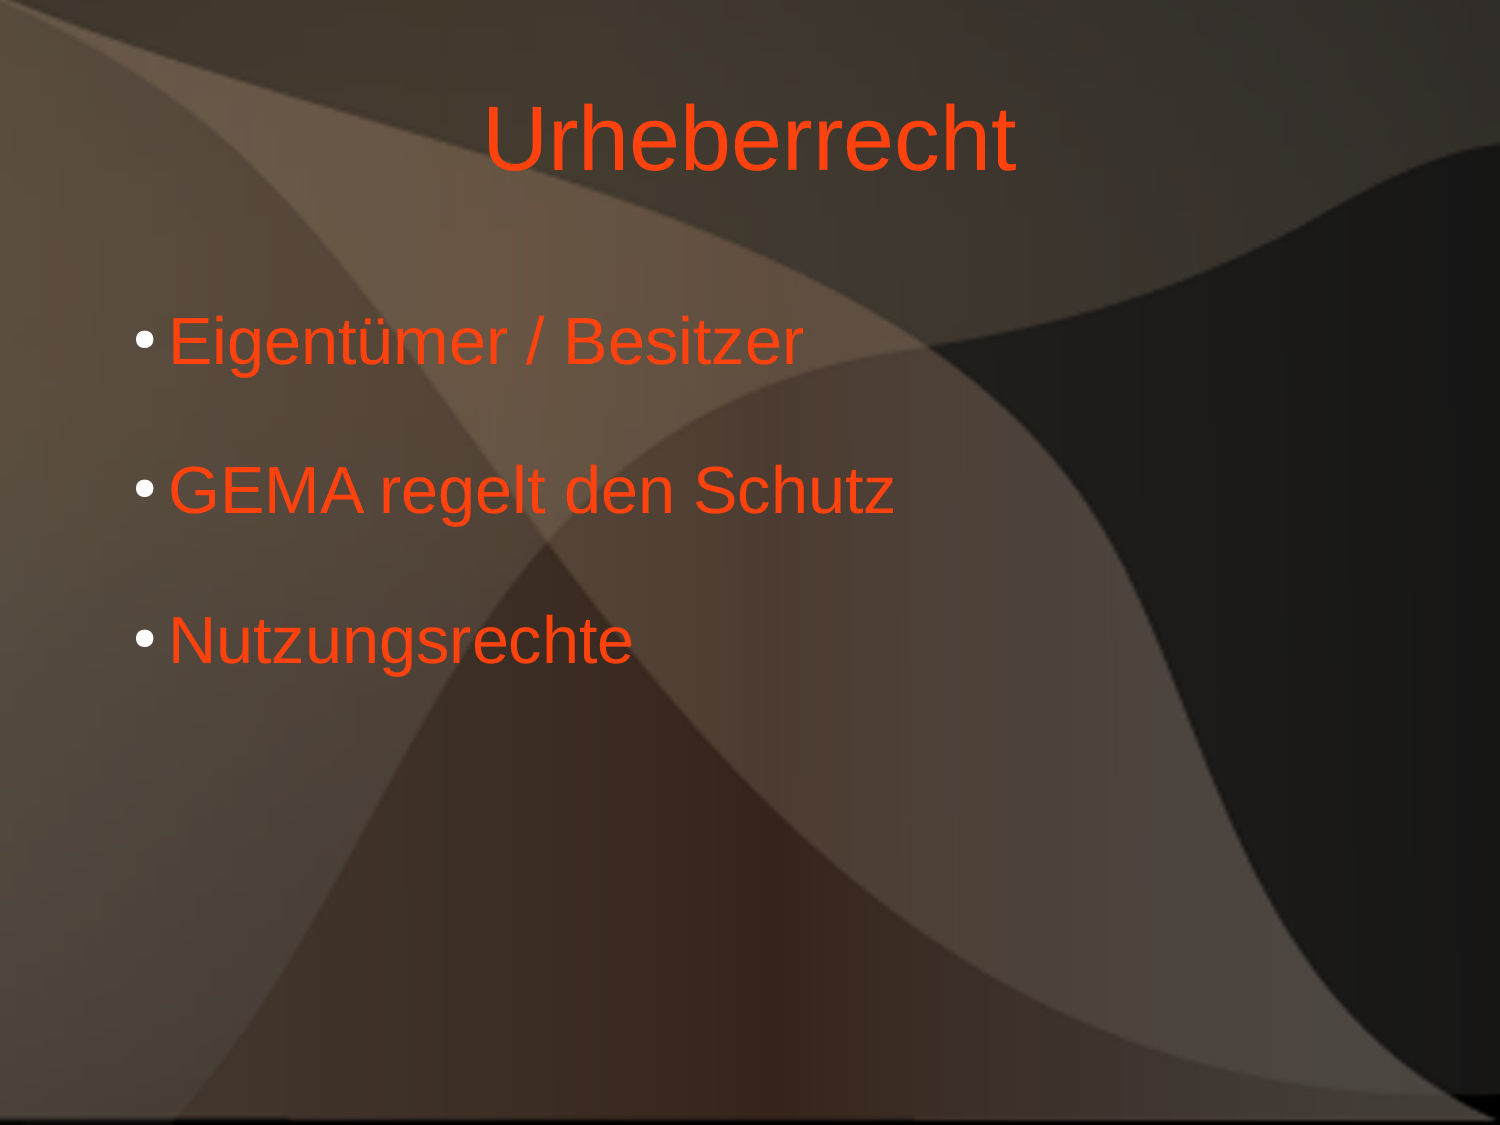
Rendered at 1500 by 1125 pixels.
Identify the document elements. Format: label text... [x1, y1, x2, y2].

picture [0, 0, 1500, 1125]
title Urheberrecht [75, 44, 1425, 233]
text_box Eigentümer / Besitzer GEMA regelt den Schutz Nutzungsrechte [118, 296, 1264, 686]
